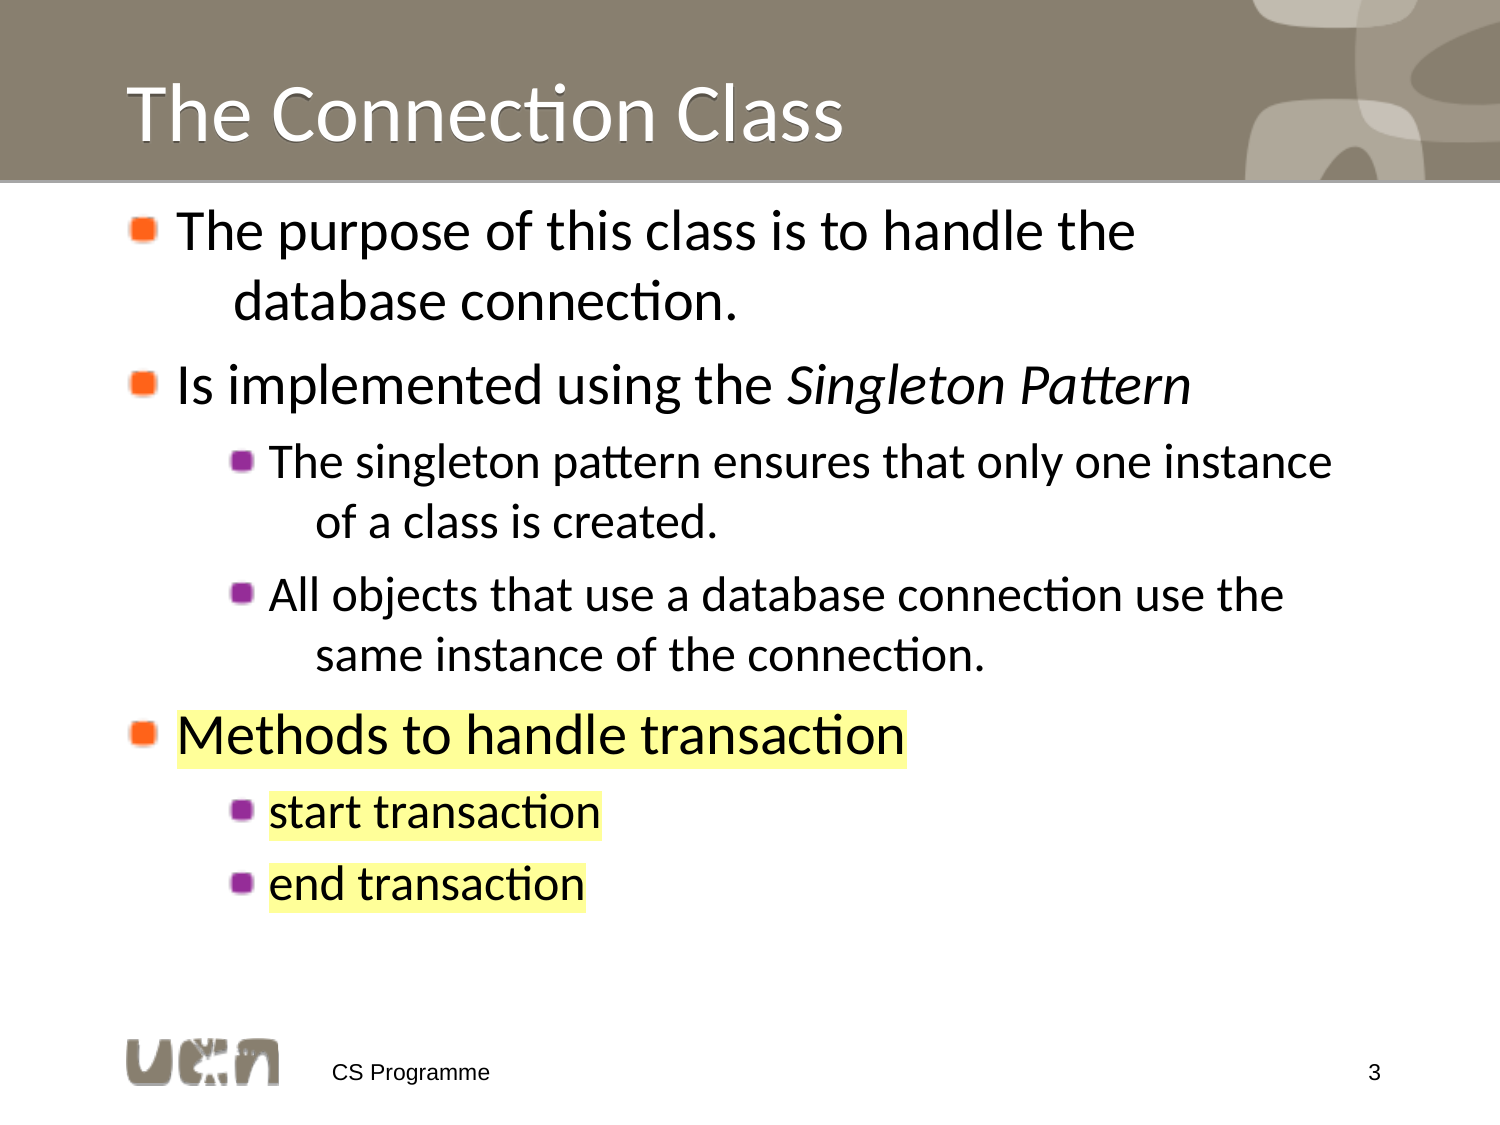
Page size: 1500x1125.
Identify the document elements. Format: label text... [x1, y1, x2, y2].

text_box <number> [1353, 1041, 1454, 1102]
text_box CS Programme [316, 1041, 1233, 1102]
list The purpose of this class is to handle the database connection. Is implemented using the Singleton Pattern The singleton pattern ensures that only one instance of a class is created. All objects that use a database connection use the same instance of the connection. Methods to handle transaction start transaction end transaction [105, 184, 1372, 1005]
title The Connection Class [111, 48, 1385, 166]
